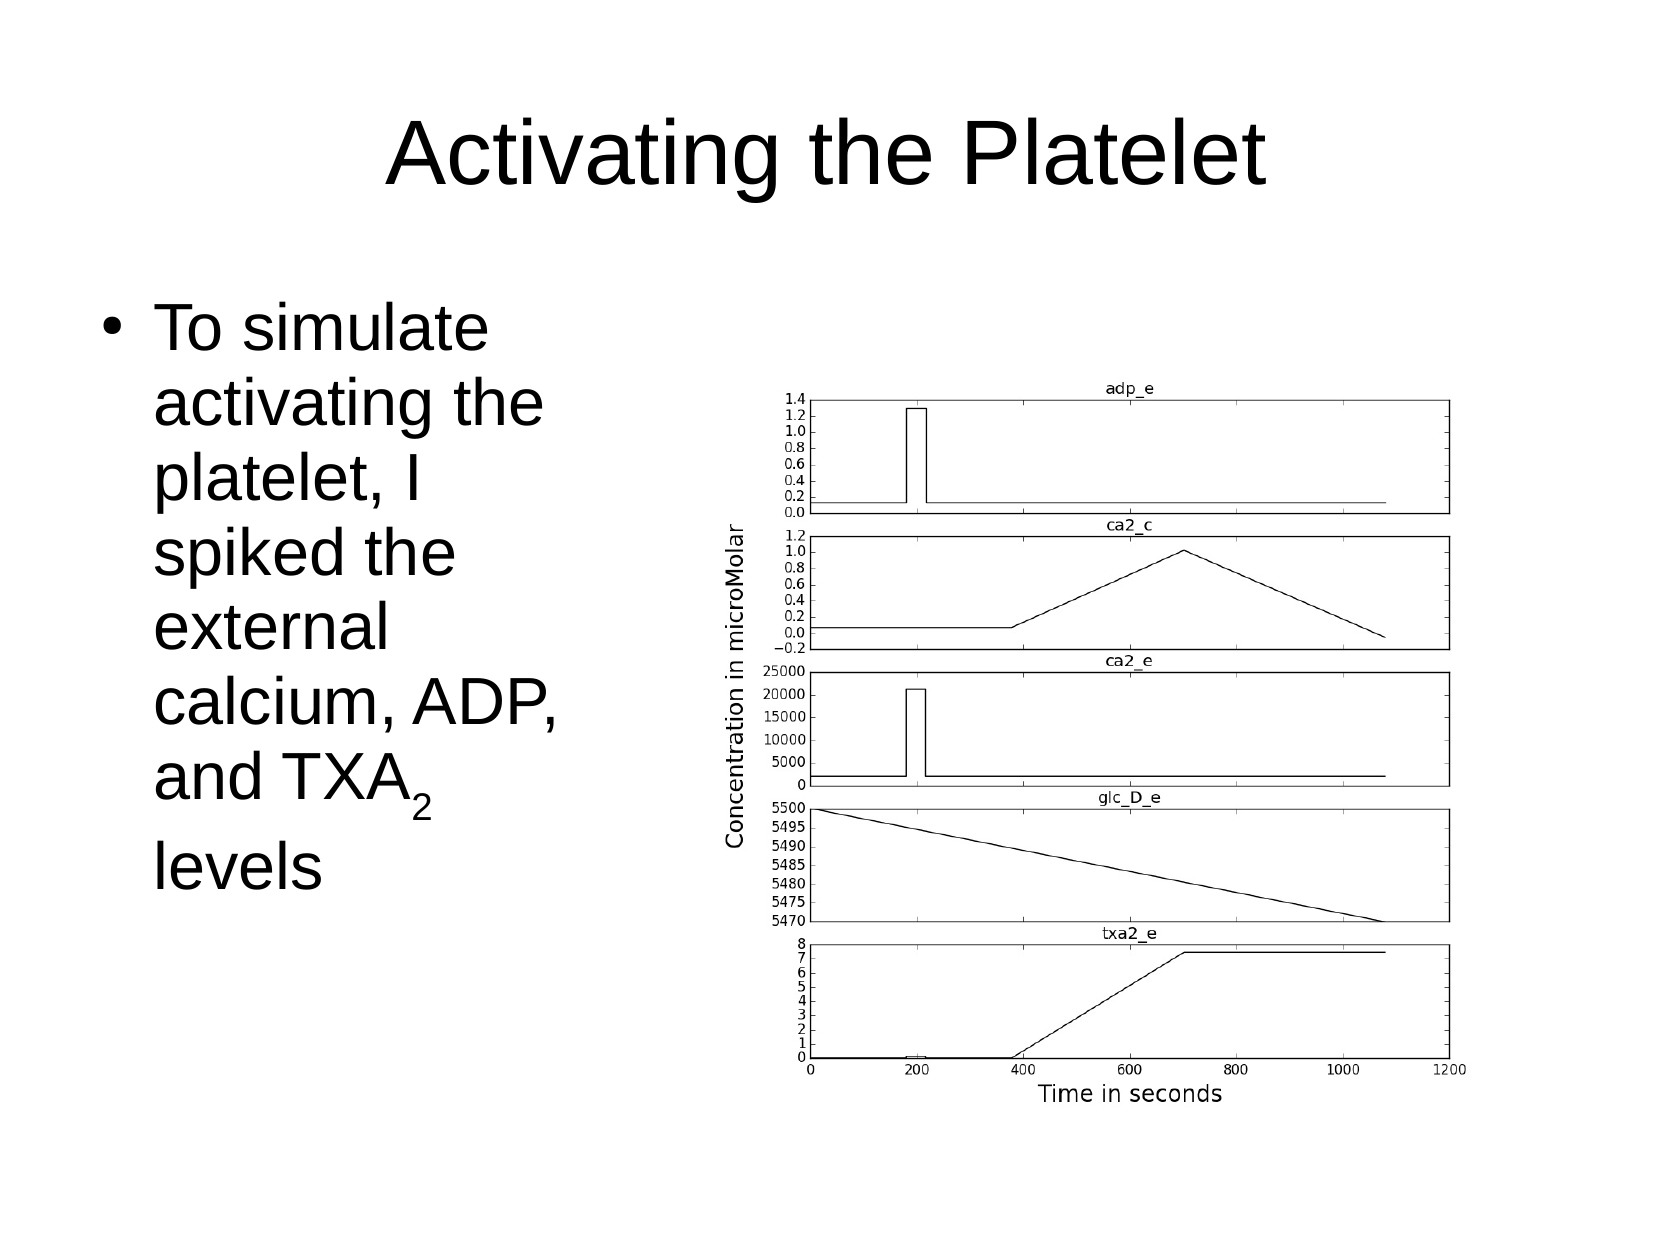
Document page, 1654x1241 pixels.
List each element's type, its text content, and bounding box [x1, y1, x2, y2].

picture [707, 317, 1531, 1141]
list To simulate activating the platelet, I spiked the external calcium, ADP, and TXA2 levels [82, 290, 571, 1010]
title Activating the Platelet [82, 49, 1571, 257]
